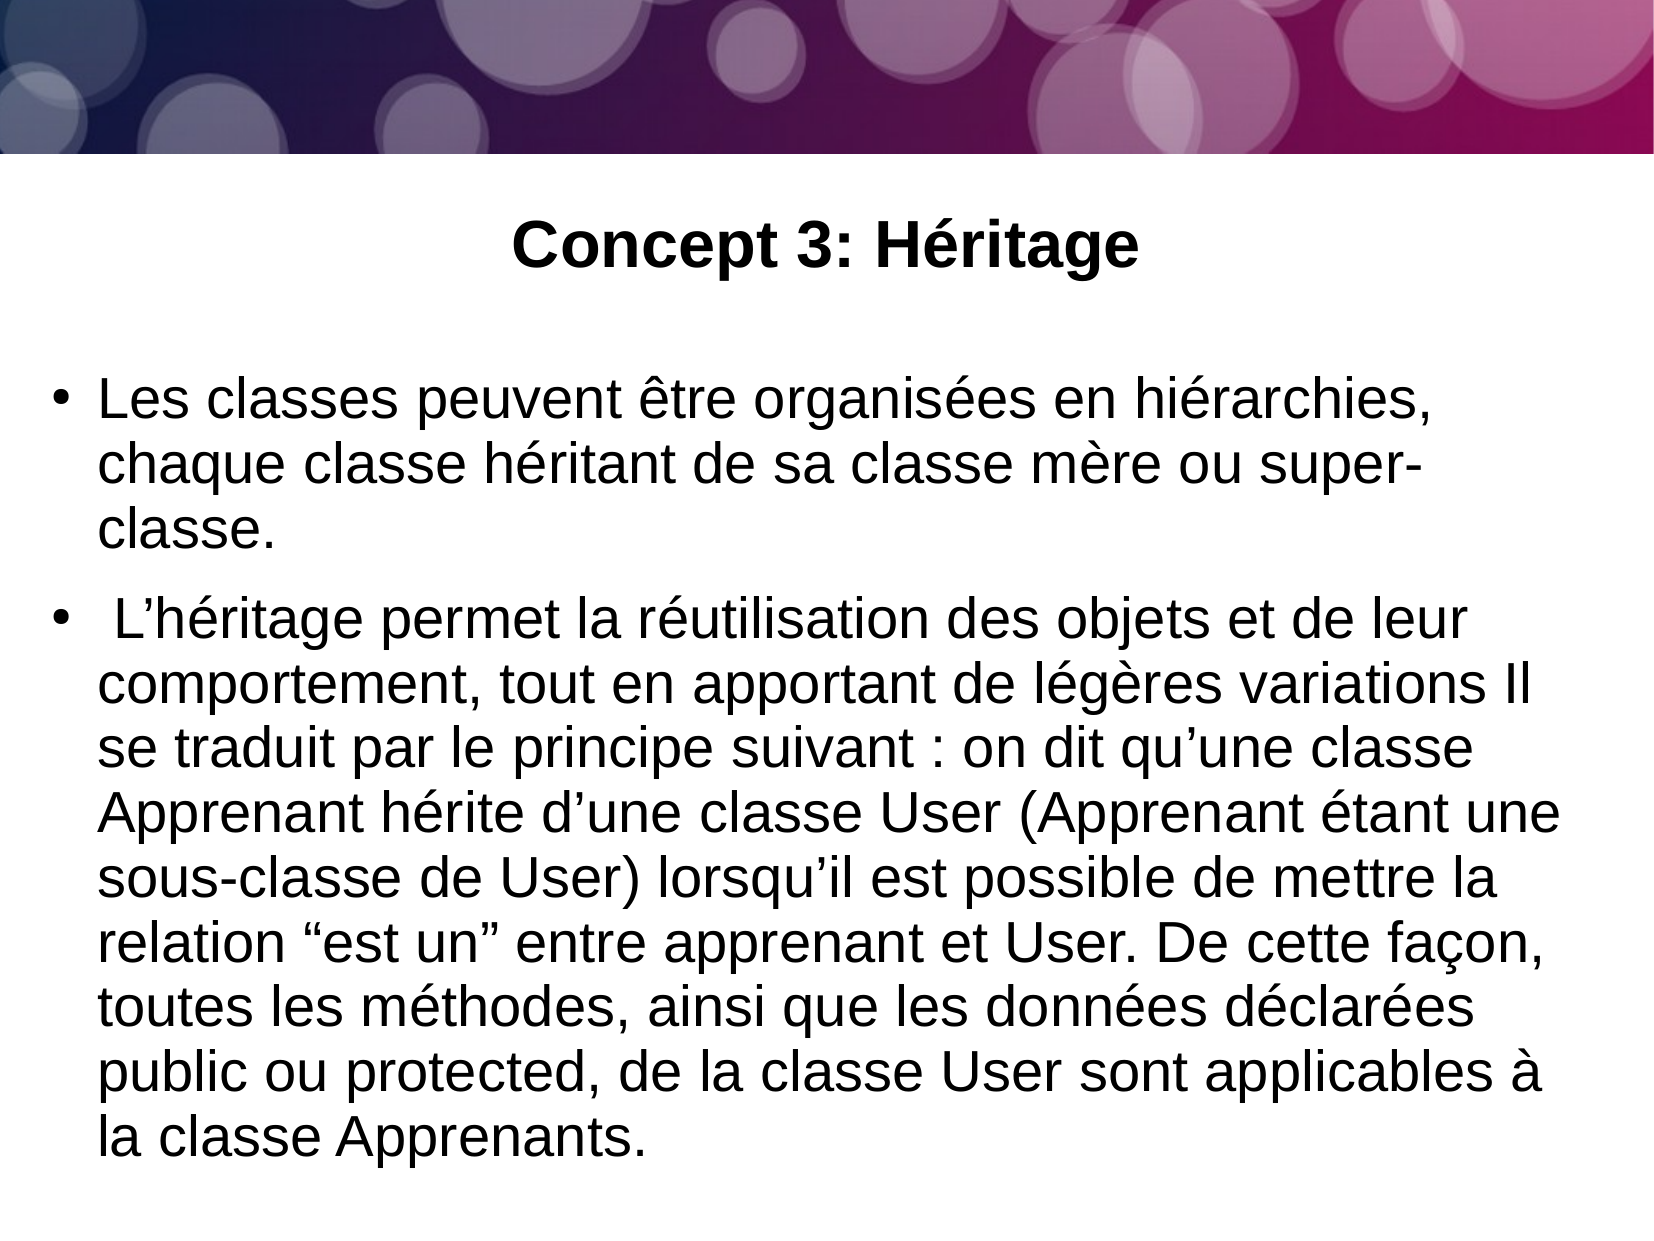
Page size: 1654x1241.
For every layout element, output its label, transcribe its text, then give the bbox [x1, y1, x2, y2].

picture [0, 0, 1654, 154]
list Les classes peuvent être organisées en hiérarchies, chaque classe héritant de sa classe mère ou super-classe. L’héritage permet la réutilisation des objets et de leur comportement, tout en apportant de légères variations Il se traduit par le principe suivant : on dit qu’une classe Apprenant hérite d’une classe User (Apprenant étant une sous-classe de User) lorsqu’il est possible de mettre la relation “est un” entre apprenant et User. De cette façon, toutes les méthodes, ainsi que les données déclarées public ou protected, de la classe User sont applicables à la classe Apprenants. [35, 366, 1595, 1170]
title Concept 3: Héritage [82, 159, 1571, 331]
